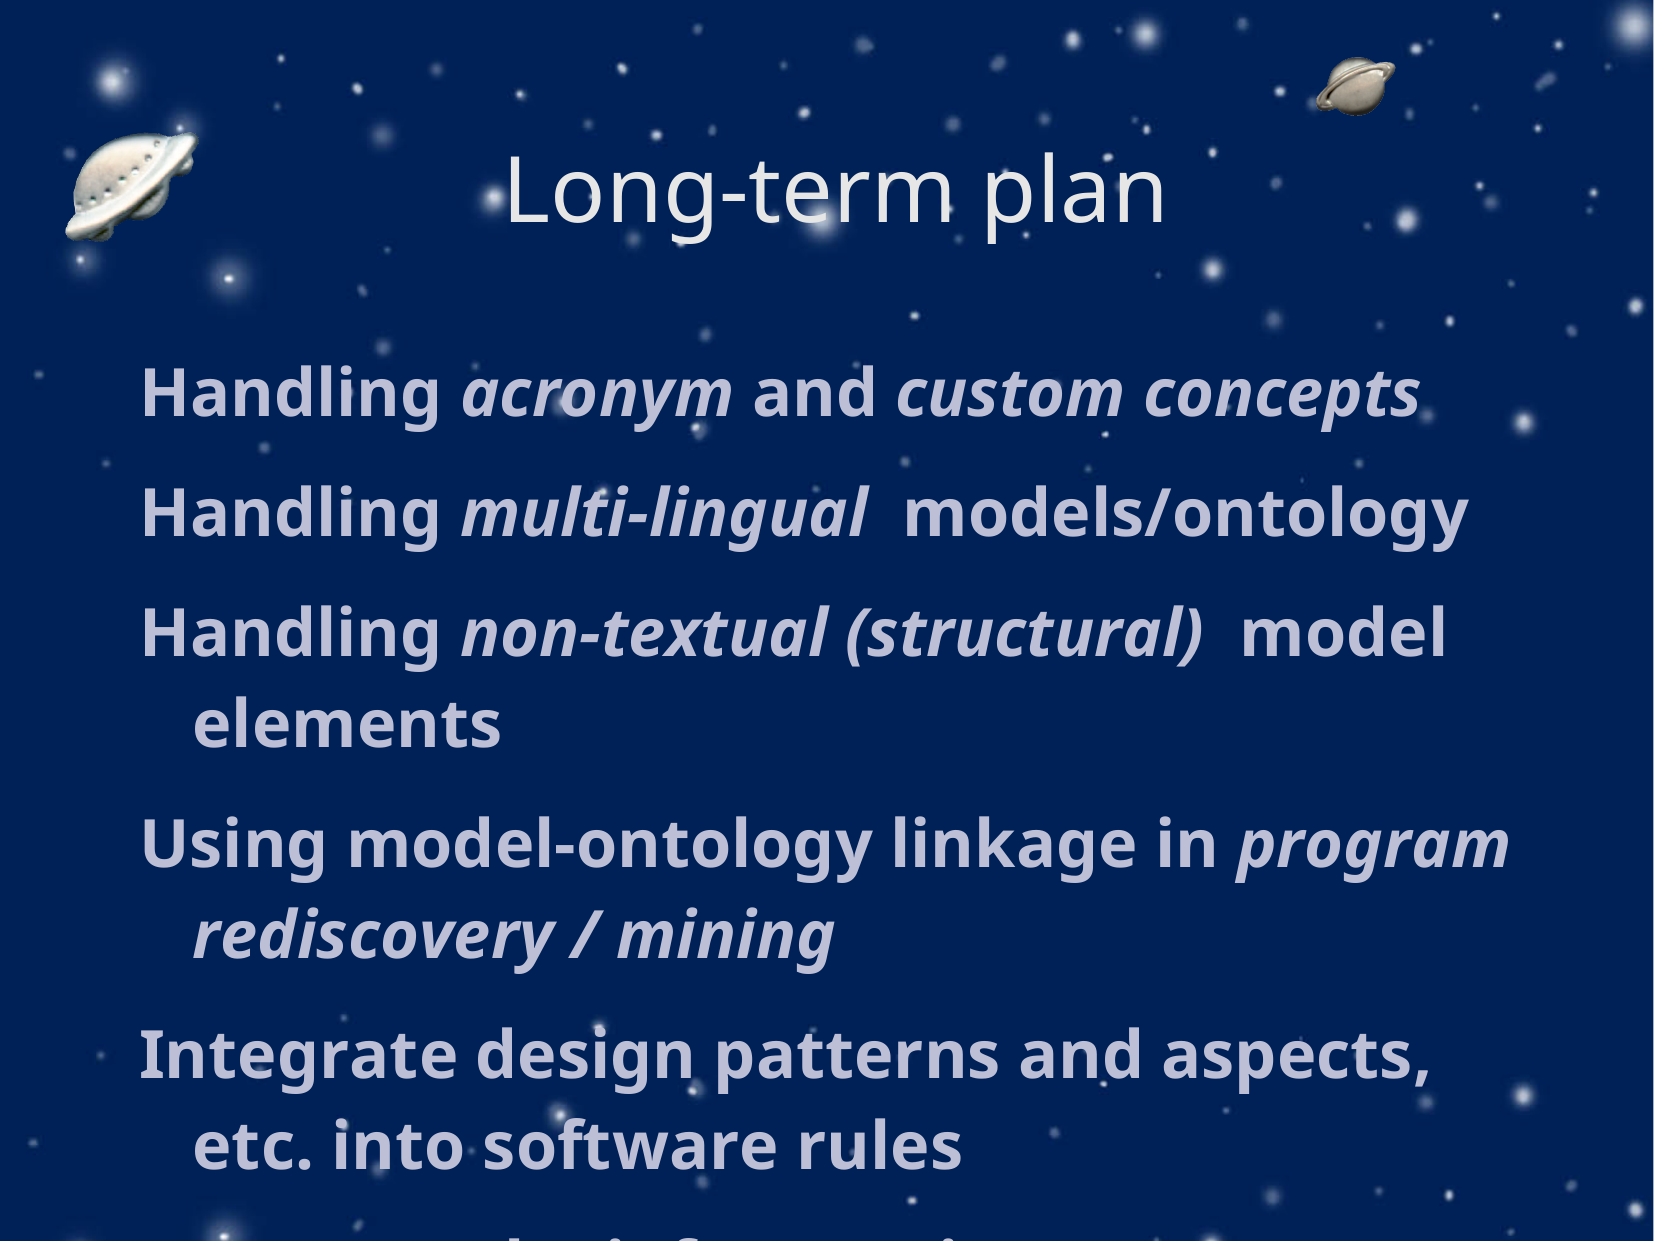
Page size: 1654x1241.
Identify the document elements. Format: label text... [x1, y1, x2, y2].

picture [0, 0, 1654, 1241]
list Handling acronym and custom concepts Handling multi-lingual models/ontology Handling non-textual (structural) model elements Using model-ontology linkage in program rediscovery / mining Integrate design patterns and aspects, etc. into software rules Integrate the inference in program/document validation [121, 344, 1534, 1115]
title Long-term plan [121, 135, 1534, 239]
